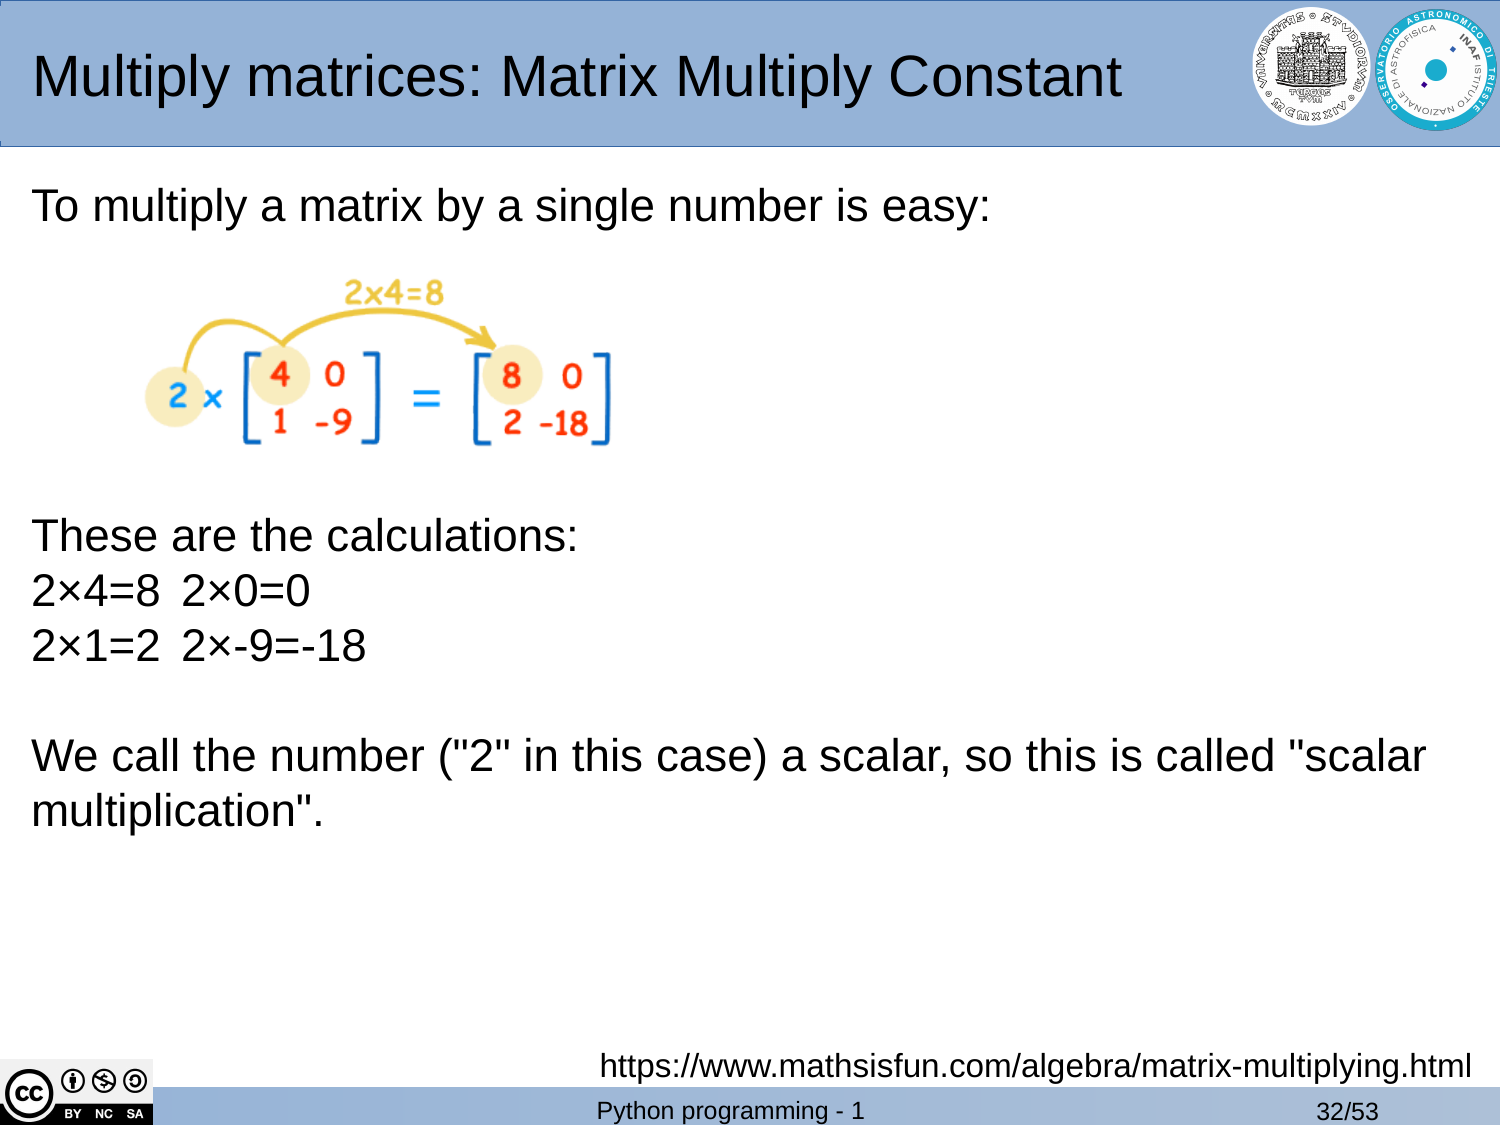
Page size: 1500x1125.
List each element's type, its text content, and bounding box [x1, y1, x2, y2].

picture [1253, 0, 1500, 156]
text_box Multiply matrices: Matrix Multiply Constant [0, 5, 1253, 141]
list To multiply a matrix by a single number is easy: These are the calculations: 2×4=8 2×0=0 2×1=2 2×-9=-18 We call the number ("2" in this case) a scalar, so this is called "scalar multiplication". [16, 168, 1500, 1025]
picture [140, 271, 616, 453]
list https://www.mathsisfun.com/algebra/matrix-multiplying.html [584, 1036, 1500, 1105]
picture [0, 1059, 153, 1125]
